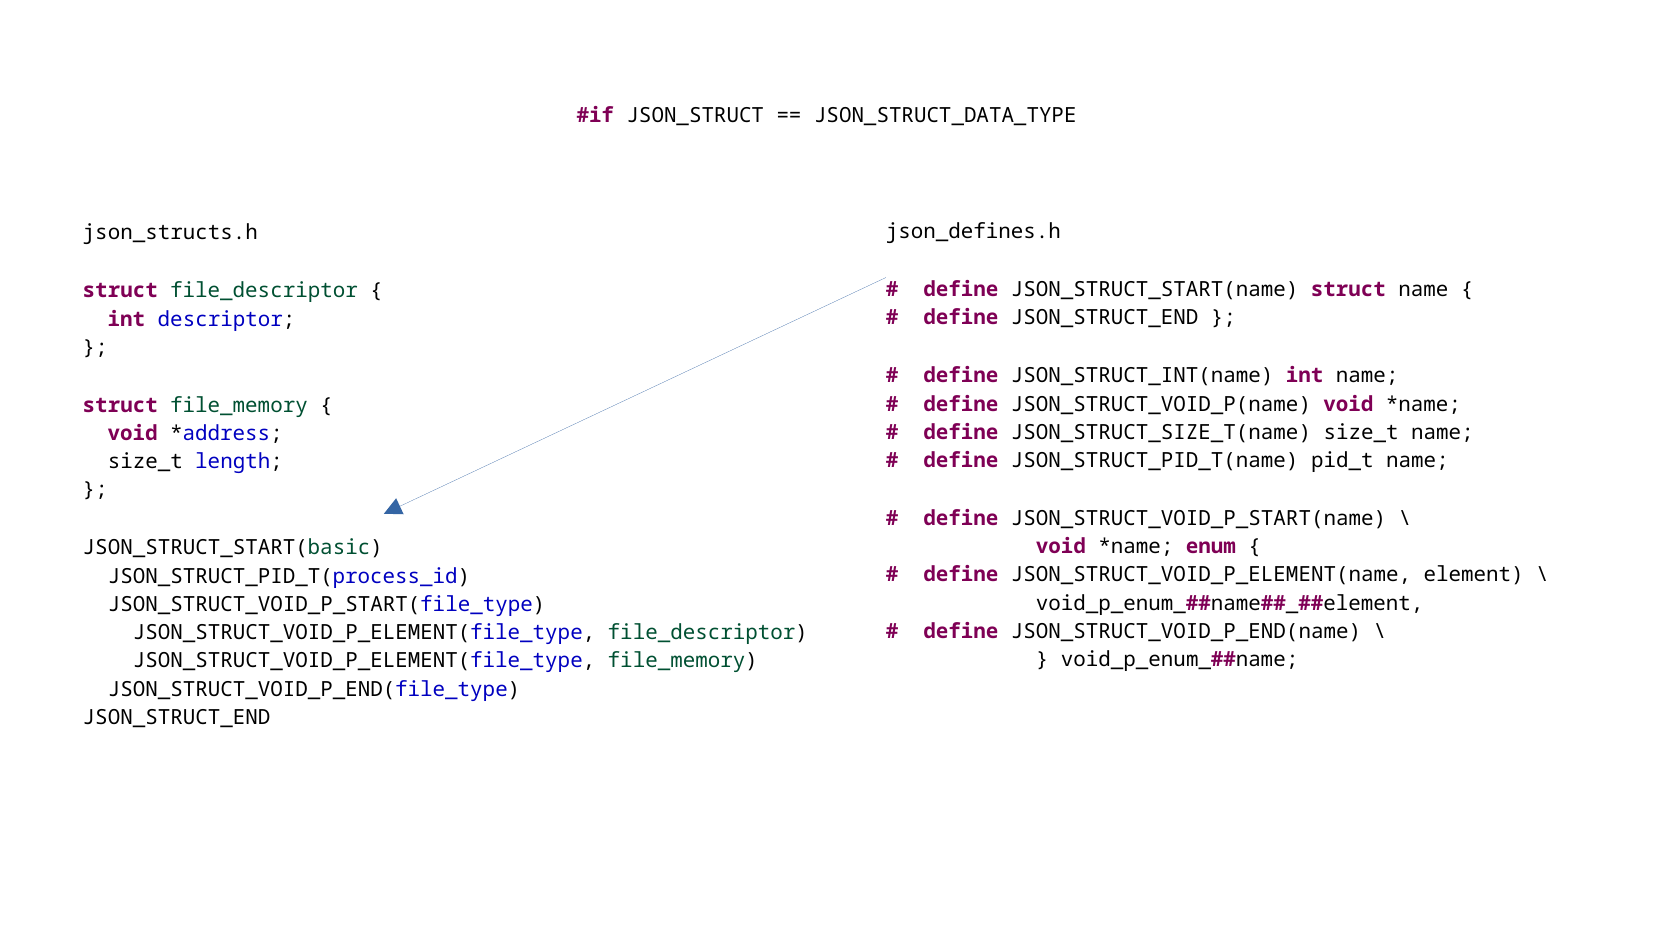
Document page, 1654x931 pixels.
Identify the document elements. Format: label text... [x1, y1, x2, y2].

list json_defines.h # define JSON_STRUCT_START(name) struct name { # define JSON_STRUCT_END }; # define JSON_STRUCT_INT(name) int name; # define JSON_STRUCT_VOID_P(name) void *name; # define JSON_STRUCT_SIZE_T(name) size_t name; # define JSON_STRUCT_PID_T(name) pid_t name; # define JSON_STRUCT_VOID_P_START(name) \ void *name; enum { # define JSON_STRUCT_VOID_P_ELEMENT(name, element) \ void_p_enum_##name##_##element, # define JSON_STRUCT_VOID_P_END(name) \ } void_p_enum_##name; [885, 216, 1571, 756]
title #if JSON_STRUCT == JSON_STRUCT_DATA_TYPE [82, 37, 1571, 193]
list json_structs.h struct file_descriptor { int descriptor; }; struct file_memory { void *address; size_t length; }; JSON_STRUCT_START(basic) JSON_STRUCT_PID_T(process_id) JSON_STRUCT_VOID_P_START(file_type) JSON_STRUCT_VOID_P_ELEMENT(file_type, file_descriptor) JSON_STRUCT_VOID_P_ELEMENT(file_type, file_memory) JSON_STRUCT_VOID_P_END(file_type) JSON_STRUCT_END [82, 217, 827, 758]
